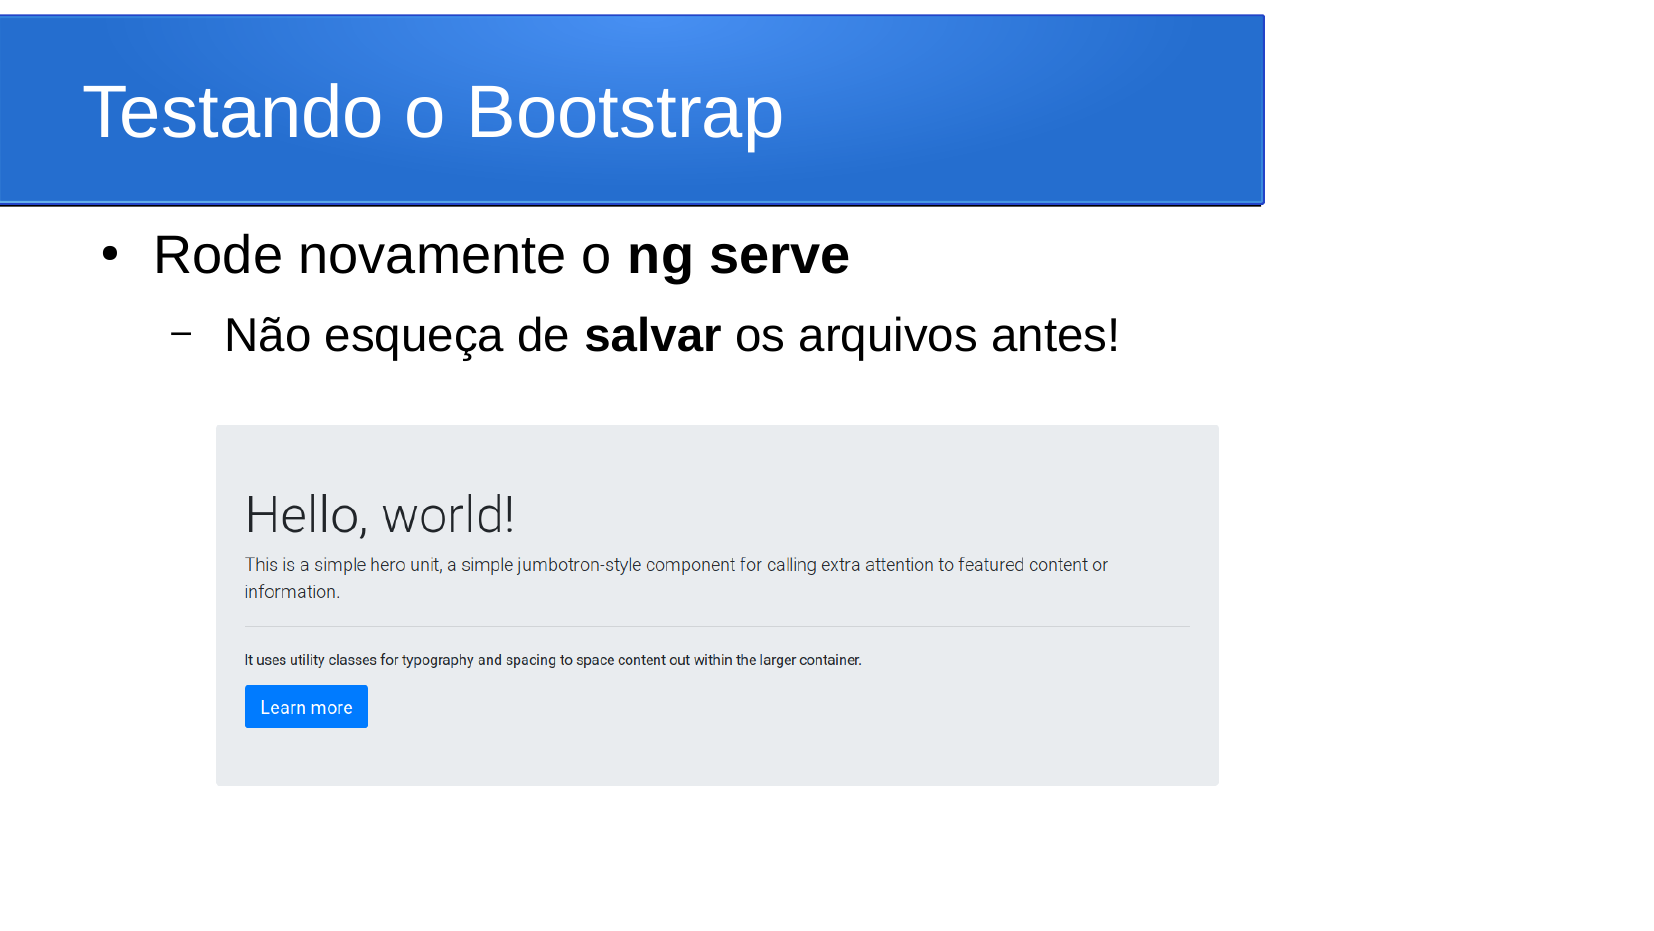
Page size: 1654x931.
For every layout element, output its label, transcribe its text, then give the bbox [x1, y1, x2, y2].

list Rode novamente o ng serve Não esqueça de salvar os arquivos antes! [82, 224, 1571, 764]
title Testando o Bootstrap [82, 35, 1235, 189]
picture [208, 425, 1229, 793]
